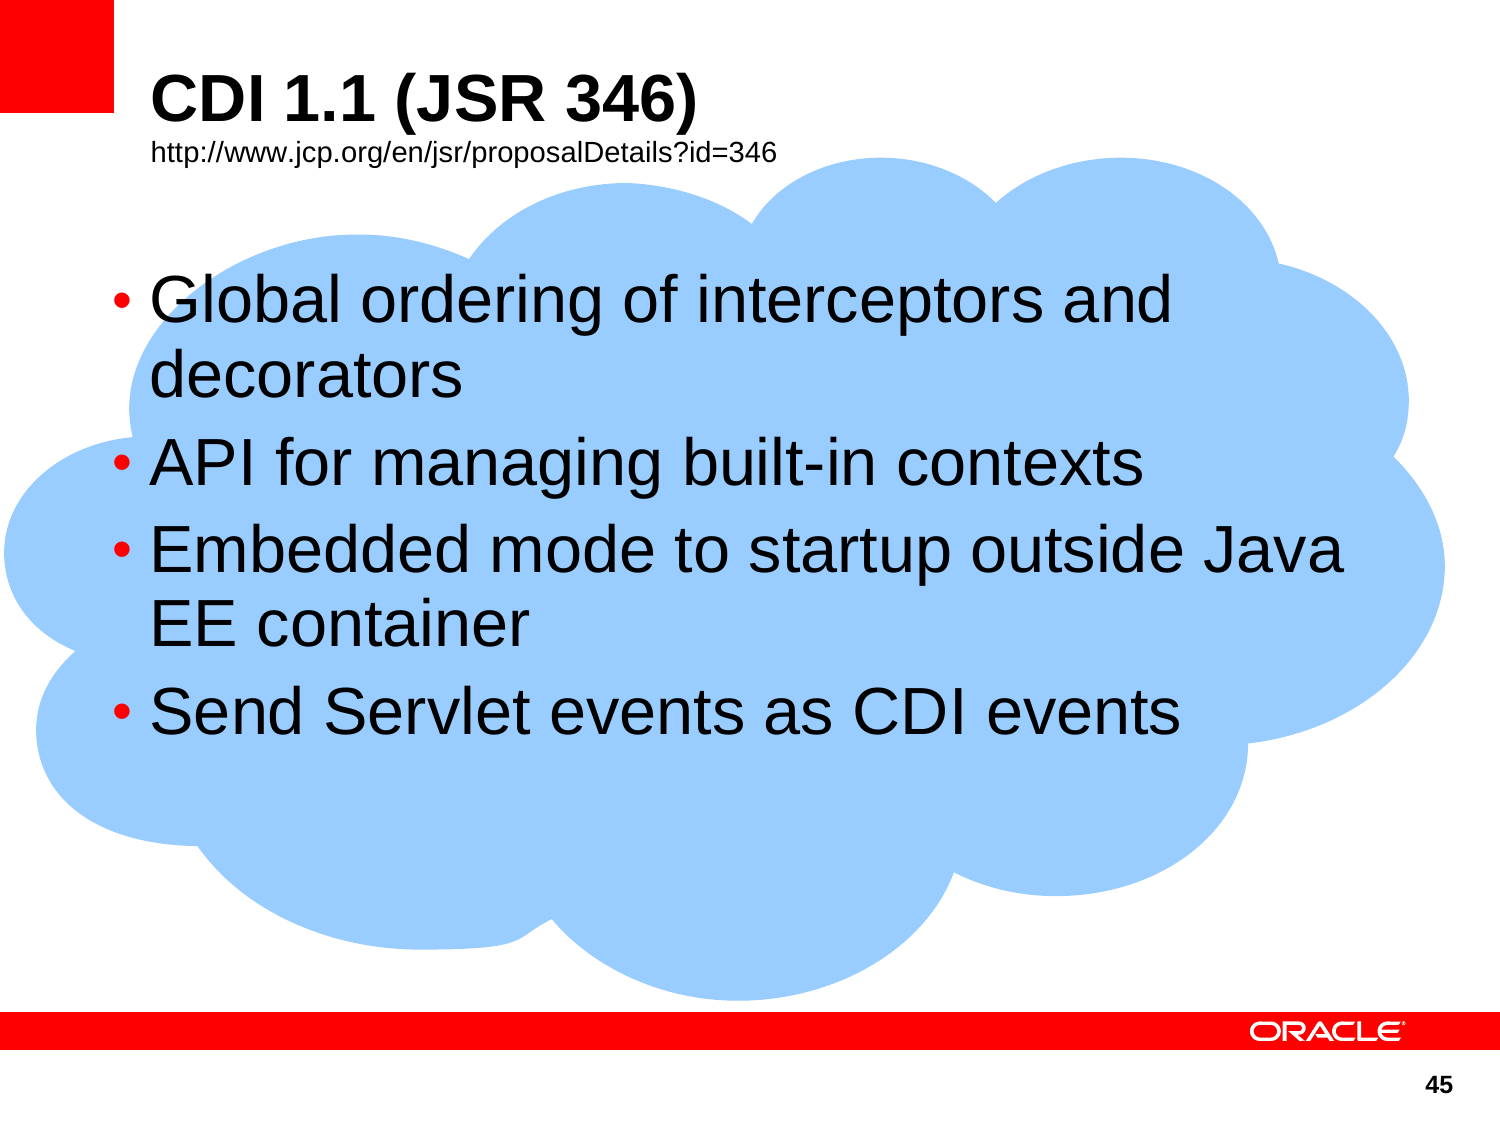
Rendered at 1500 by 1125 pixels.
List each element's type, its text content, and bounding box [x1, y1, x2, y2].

picture [0, 0, 114, 113]
picture [0, 1012, 1500, 1050]
list Global ordering of interceptors and decorators API for managing built-in contexts Embedded mode to startup outside Java EE container Send Servlet events as CDI events [112, 262, 1349, 1005]
text_box [4, 440, 112, 832]
text_box [1349, 294, 1445, 712]
title CDI 1.1 (JSR 346) http://www.jcp.org/en/jsr/proposalDetails?id=346 [135, 37, 1380, 193]
text_box [240, 193, 1279, 262]
